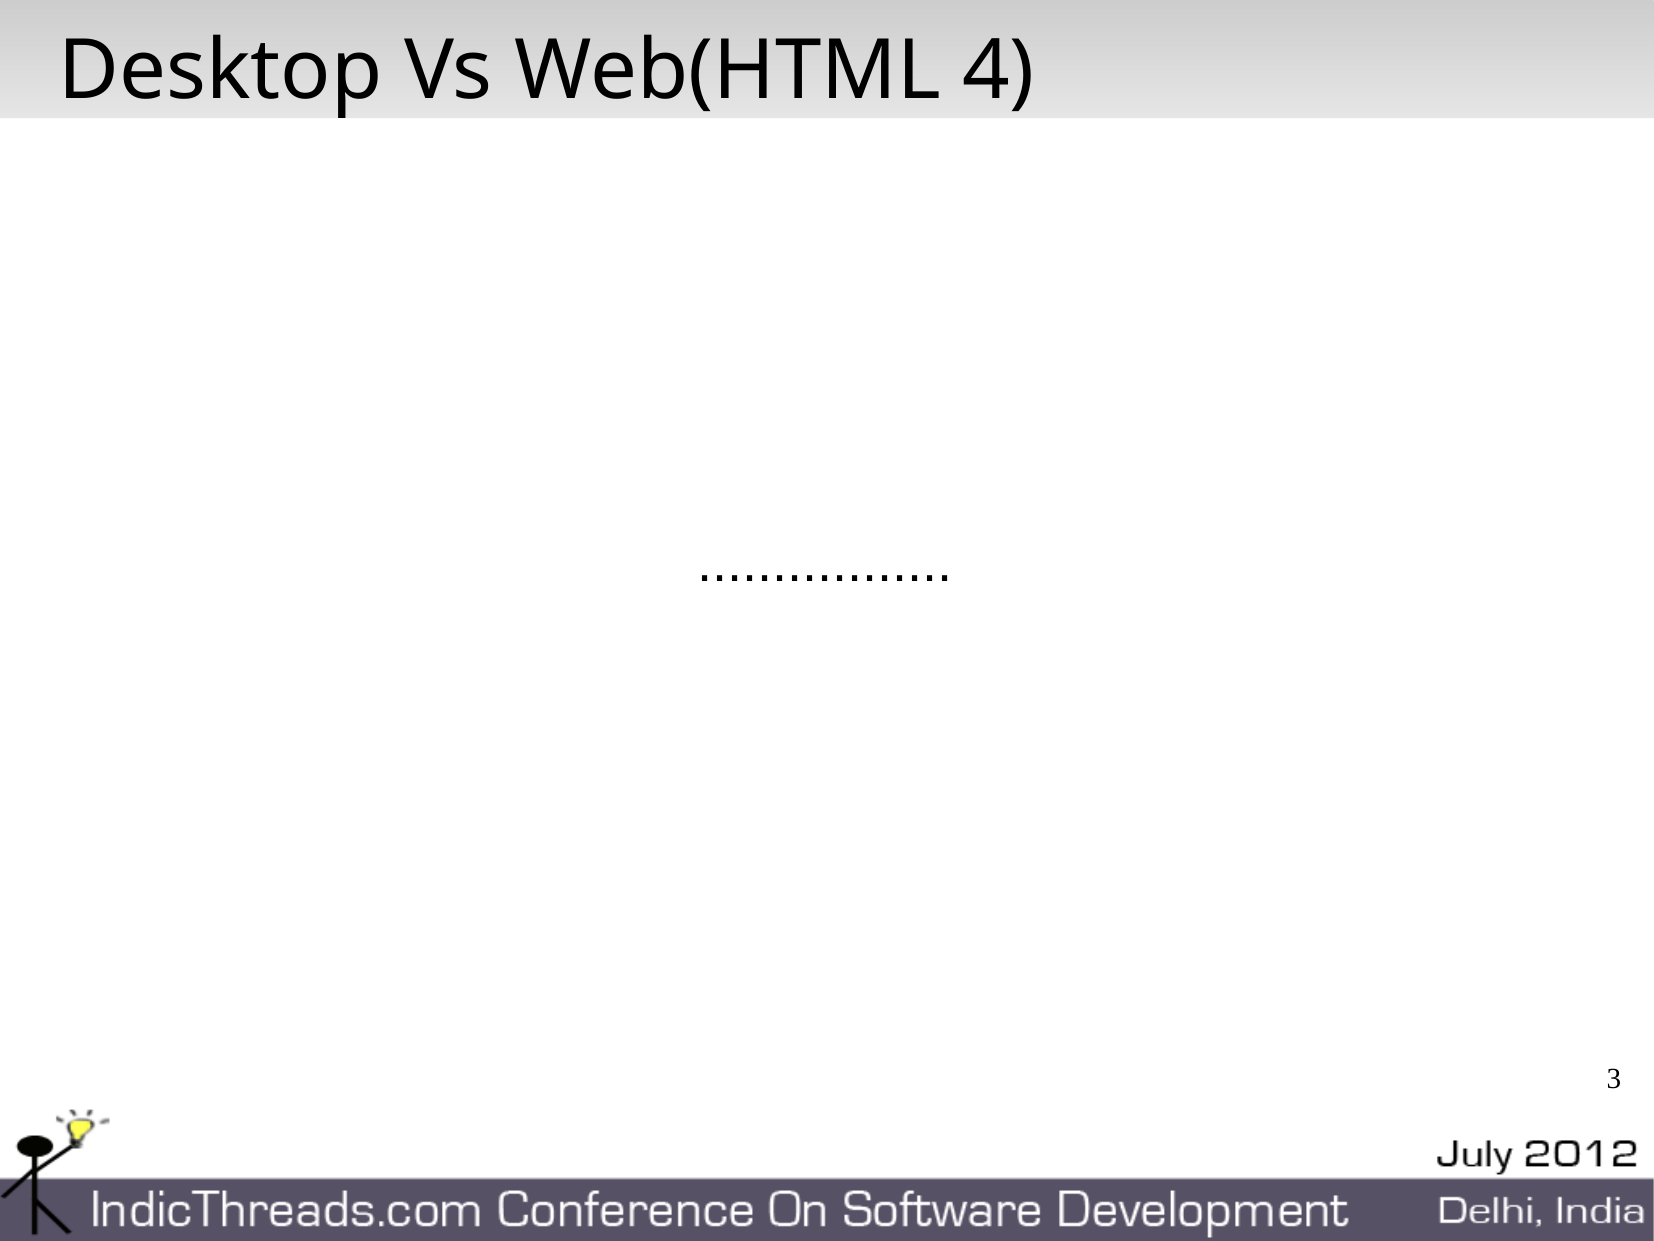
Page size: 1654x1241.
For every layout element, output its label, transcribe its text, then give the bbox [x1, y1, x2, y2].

picture [0, 118, 1654, 1241]
subtitle ................. [59, 153, 1592, 973]
title Desktop Vs Web(HTML 4) [59, 11, 1592, 116]
